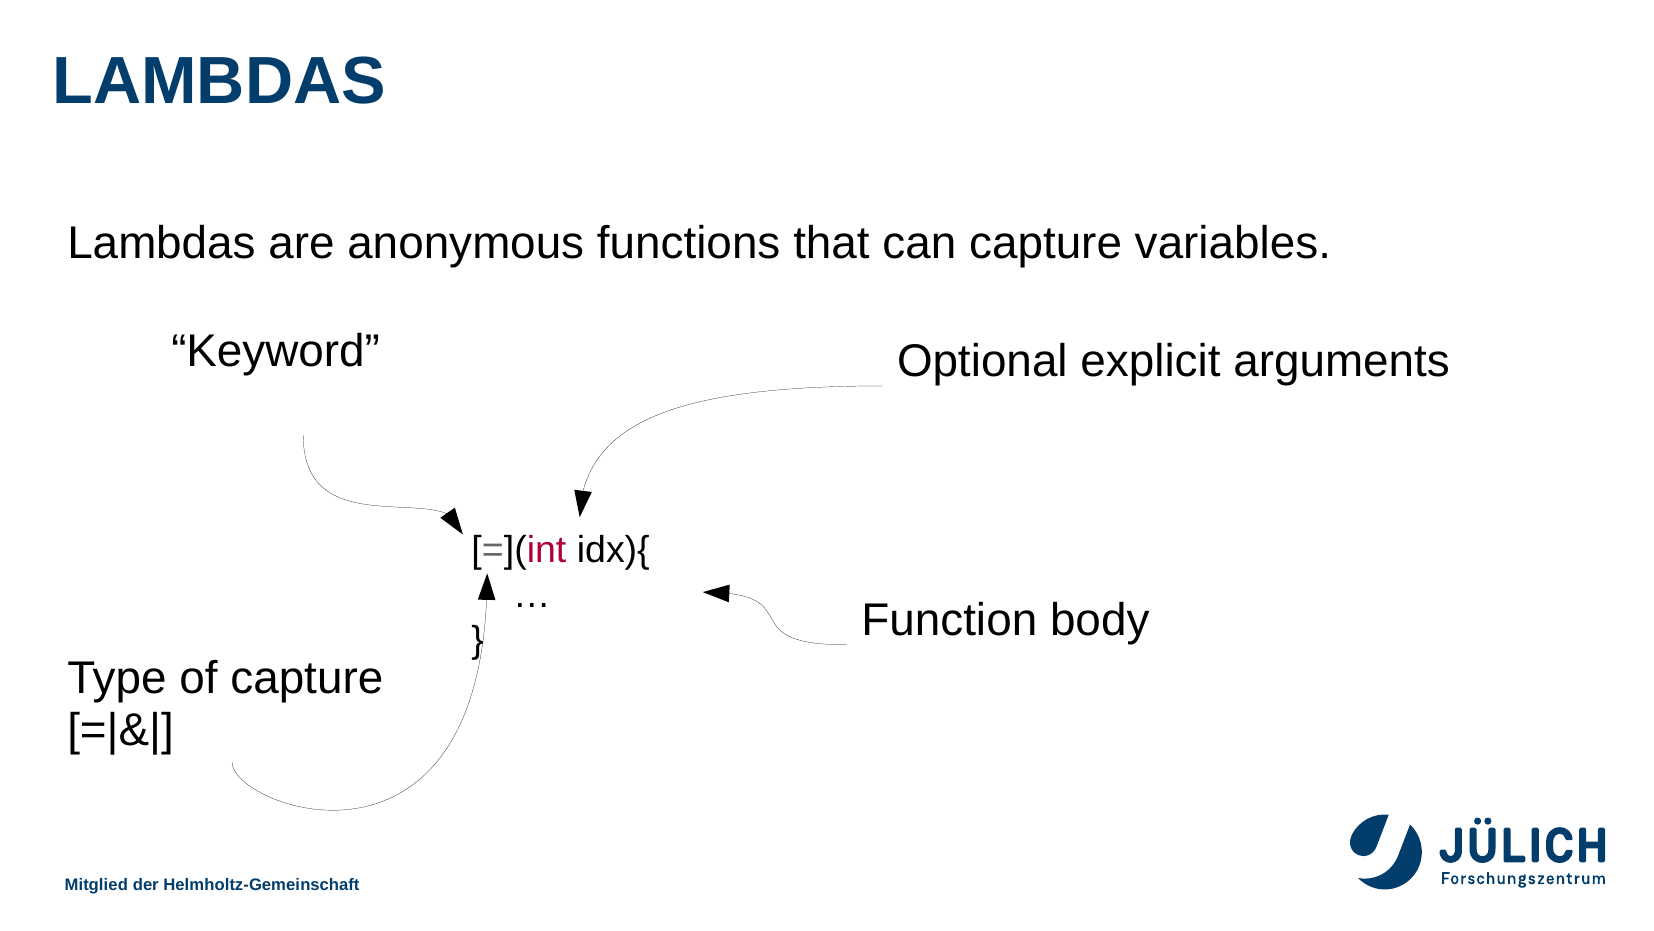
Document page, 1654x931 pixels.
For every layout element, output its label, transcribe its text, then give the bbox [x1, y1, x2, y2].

title Lambdas [52, 43, 1606, 194]
text_box Lambdas are anonymous functions that can capture variables. [52, 210, 1370, 328]
text_box Type of capture [=|&|] [52, 645, 412, 763]
text_box Function body [846, 586, 1216, 704]
text_box [=](int idx){ … } [456, 517, 703, 668]
text_box Optional explicit arguments [882, 327, 1486, 445]
text_box “Keyword” [156, 317, 451, 436]
